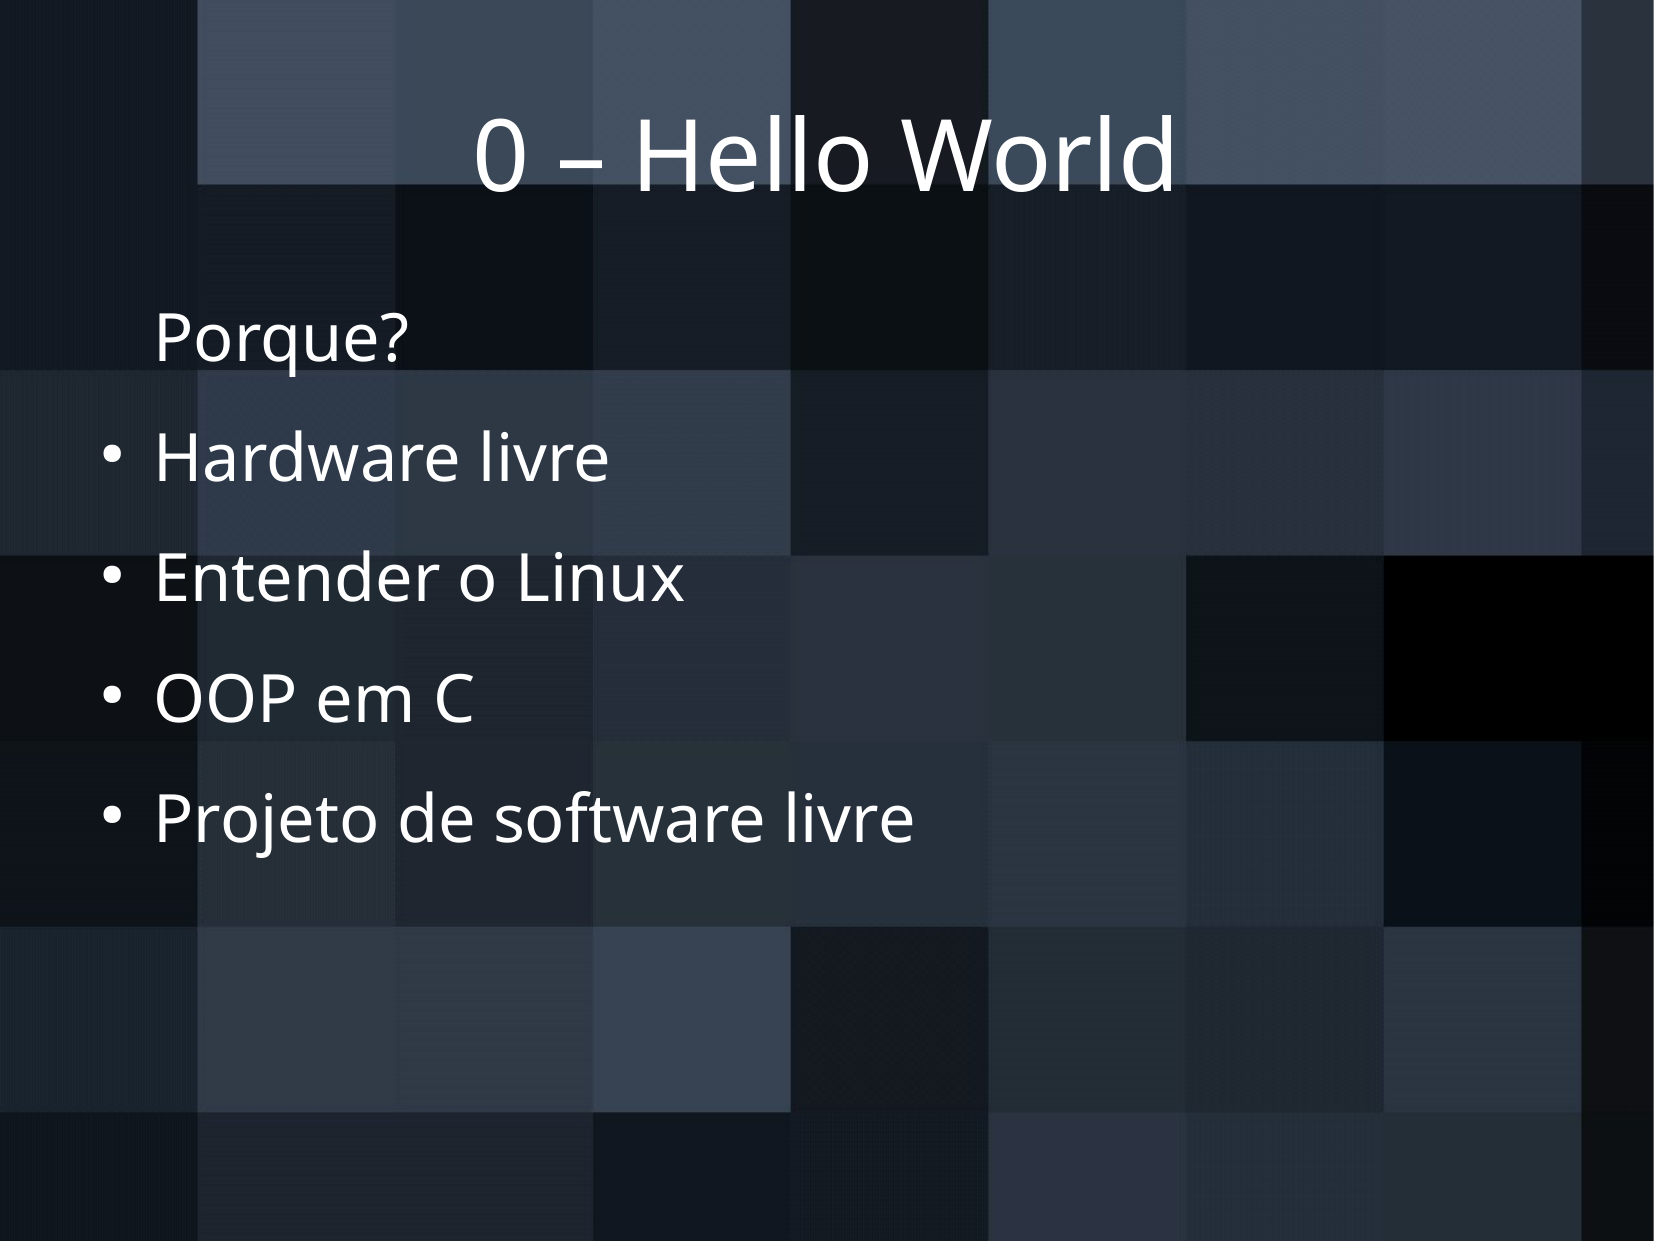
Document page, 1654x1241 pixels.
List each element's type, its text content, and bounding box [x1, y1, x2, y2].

title 0 – Hello World [82, 49, 1571, 257]
list Porque? Hardware livre Entender o Linux OOP em C Projeto de software livre [82, 290, 1571, 1010]
picture [0, 0, 1654, 1241]
